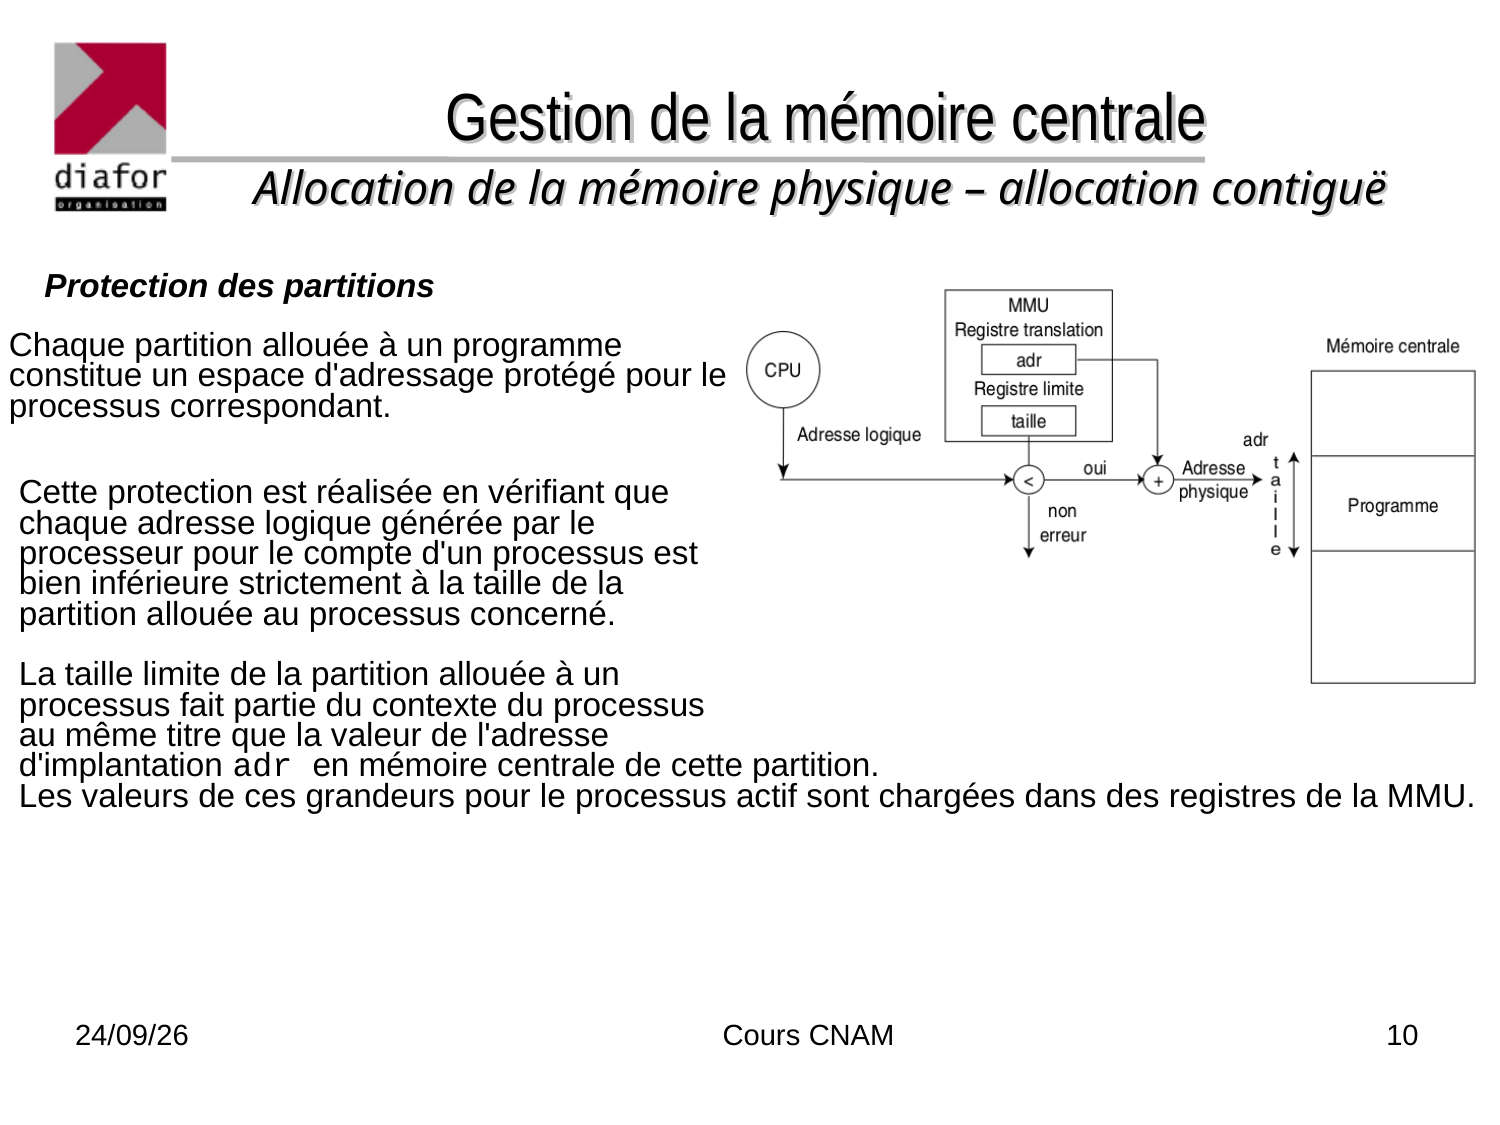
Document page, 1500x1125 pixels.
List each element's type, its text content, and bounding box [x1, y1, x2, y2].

text_box Cette protection est réalisée en vérifiant que chaque adresse logique générée par le processeur pour le compte d'un processus est bien inférieure strictement à la taille de la partition allouée au processus concerné. La taille limite de la partition allouée à un processus fait partie du contexte du processus au même titre que la valeur de l'adresse d'implantation adr en mémoire centrale de cette partition. Les valeurs de ces grandeurs pour le processus actif sont chargées dans des registres de la MMU. [3, 472, 1493, 821]
picture [732, 263, 1499, 697]
title Gestion de la mémoire centrale Allocation de la mémoire physique – allocation contiguë [151, 45, 1500, 250]
picture [53, 42, 168, 213]
text_box Chaque partition allouée à un programme constitue un espace d'adressage protégé pour le processus correspondant. [0, 324, 732, 431]
text_box Protection des partitions [29, 265, 451, 311]
